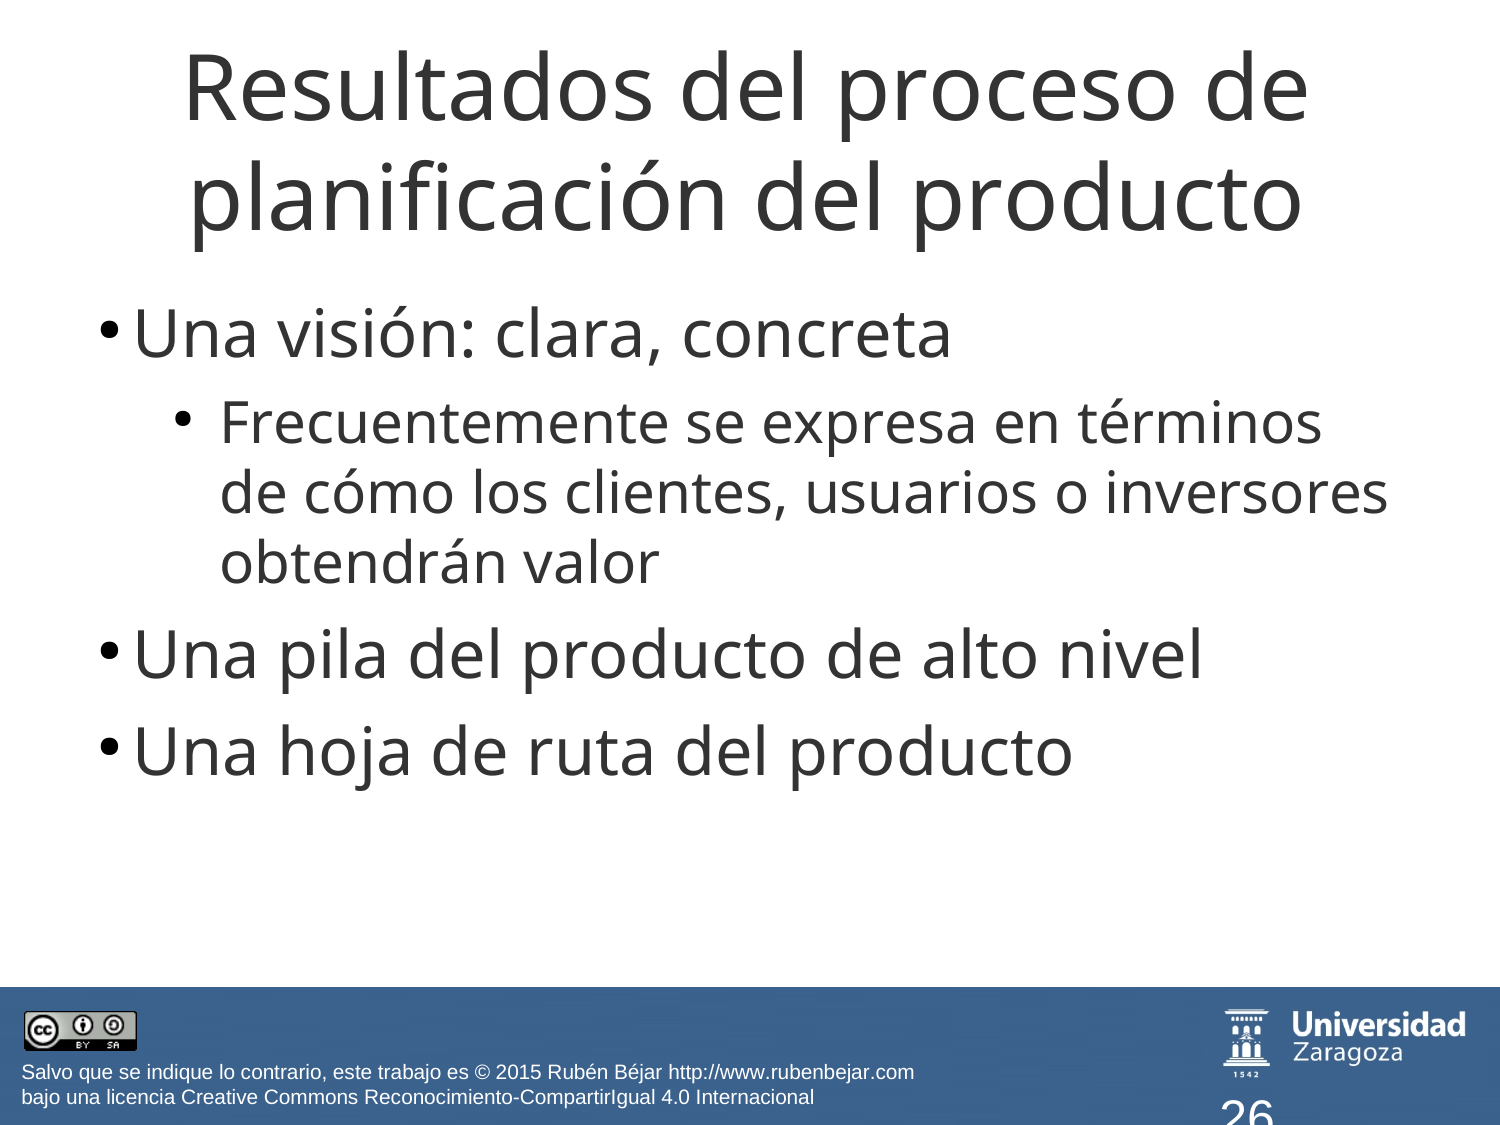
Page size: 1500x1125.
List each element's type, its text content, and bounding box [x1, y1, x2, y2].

picture [0, 987, 1500, 1125]
list Una visión: clara, concreta Frecuentemente se expresa en términos de cómo los clientes, usuarios o inversores obtendrán valor Una pila del producto de alto nivel Una hoja de ruta del producto [82, 283, 1418, 957]
title Resultados del proceso de planificación del producto [74, 21, 1420, 257]
picture [1254, 1116, 1268, 1125]
